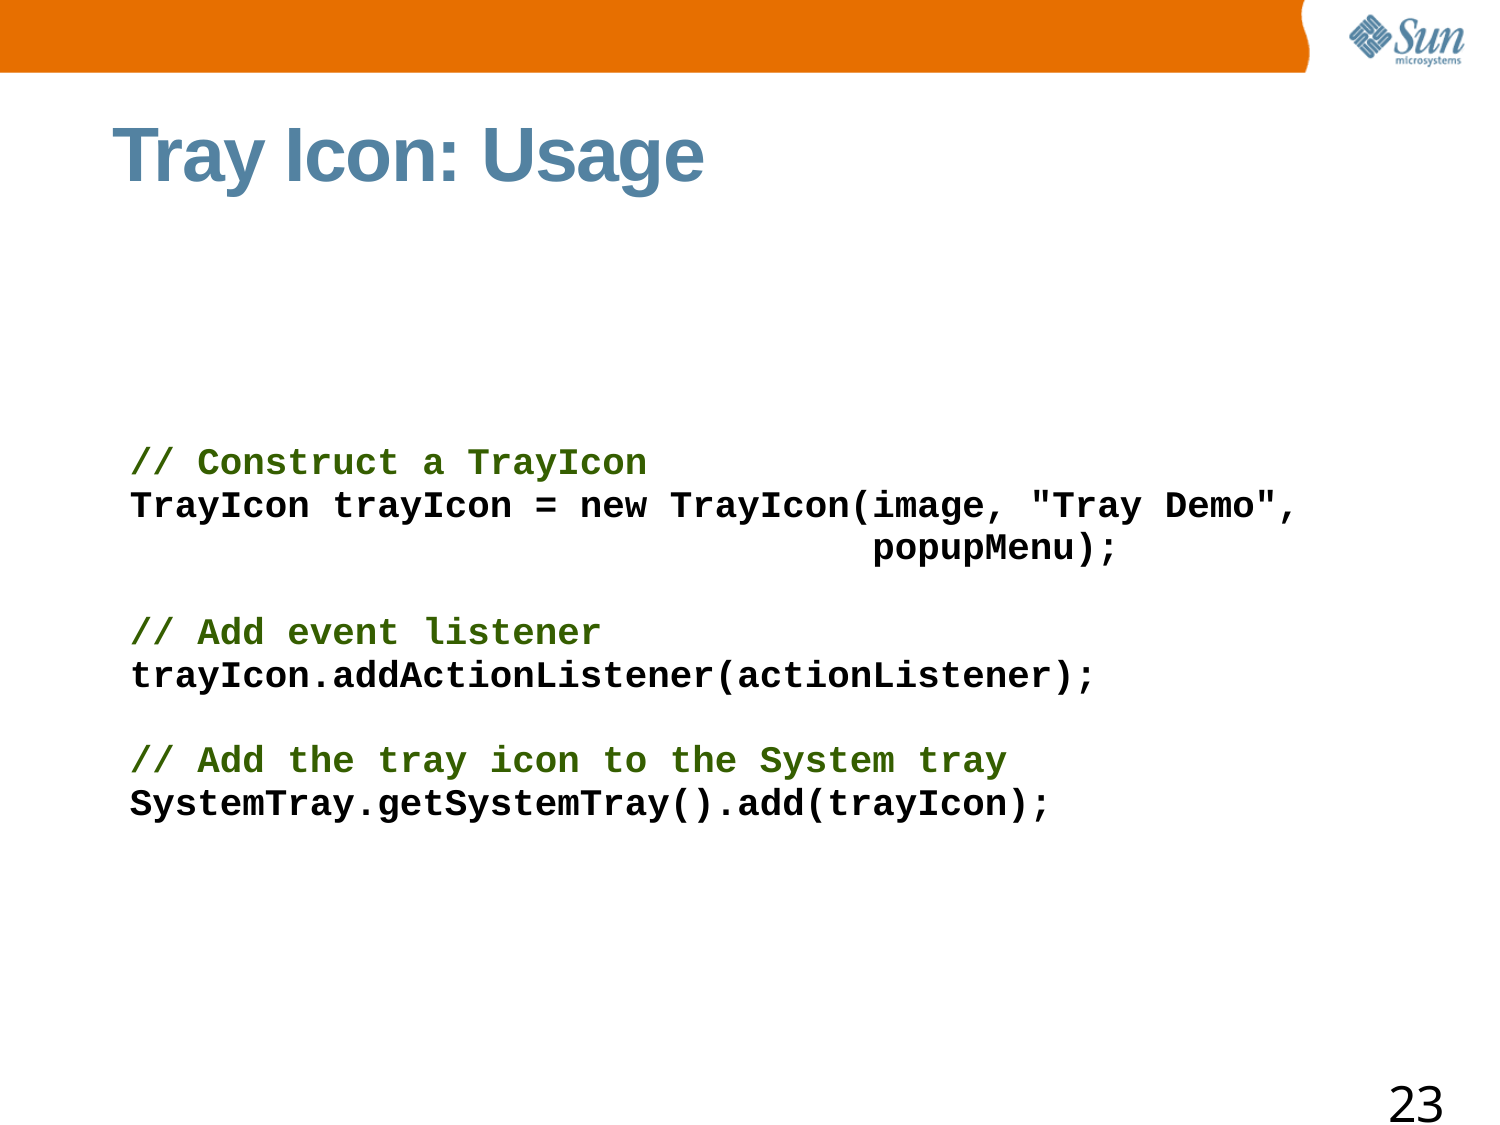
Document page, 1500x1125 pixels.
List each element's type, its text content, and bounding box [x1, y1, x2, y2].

picture [0, 0, 1500, 75]
title Tray Icon: Usage [112, 119, 1417, 270]
text_box // Construct a TrayIcon TrayIcon trayIcon = new TrayIcon(image, "Tray Demo", popupMenu); // Add event listener trayIcon.addActionListener(actionListener); // Add the tray icon to the System tray SystemTray.getSystemTray().add(trayIcon); [129, 401, 1499, 969]
